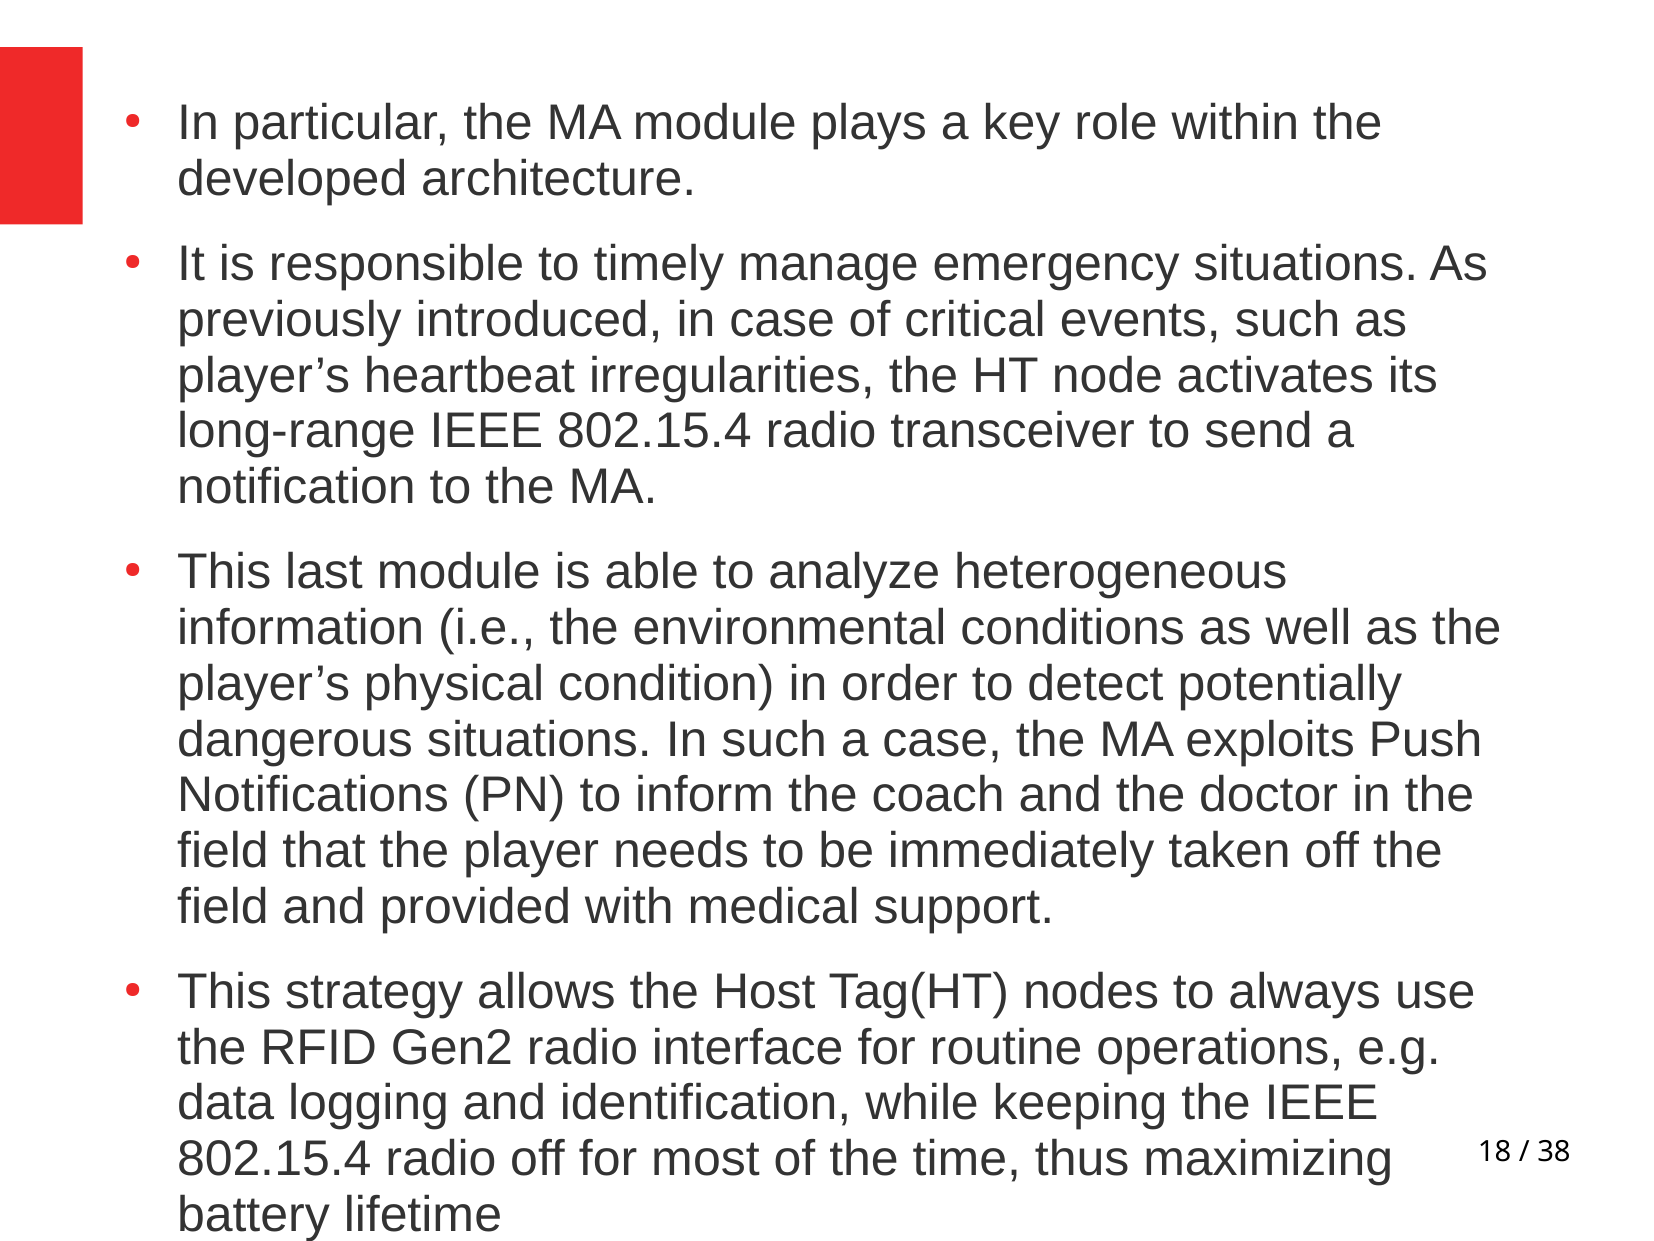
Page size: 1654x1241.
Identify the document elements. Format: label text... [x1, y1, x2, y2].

list In particular, the MA module plays a key role within the developed architecture. It is responsible to timely manage emergency situations. As previously introduced, in case of critical events, such as player’s heartbeat irregularities, the HT node activates its long-range IEEE 802.15.4 radio transceiver to send a notification to the MA. This last module is able to analyze heterogeneous information (i.e., the environmental conditions as well as the player’s physical condition) in order to detect potentially dangerous situations. In such a case, the MA exploits Push Notifications (PN) to inform the coach and the doctor in the field that the player needs to be immediately taken off the field and provided with medical support. This strategy allows the Host Tag(HT) nodes to always use the RFID Gen2 radio interface for routine operations, e.g. data logging and identification, while keeping the IEEE 802.15.4 radio off for most of the time, thus maximizing battery lifetime [106, 94, 1524, 814]
